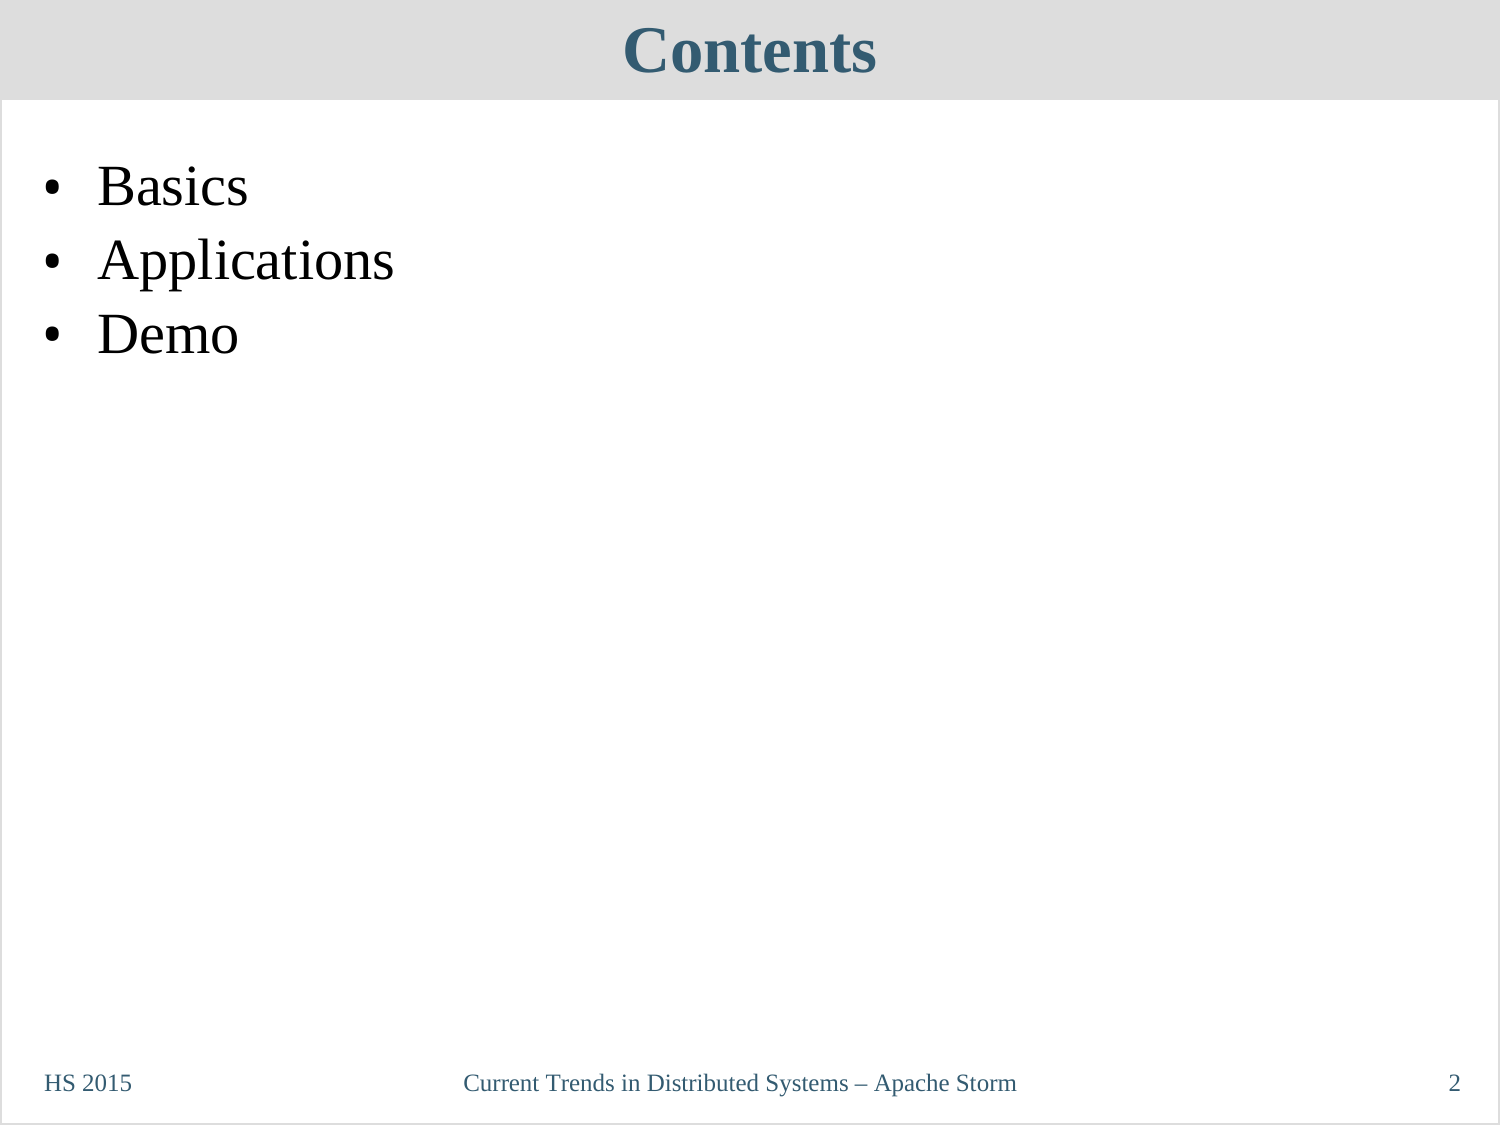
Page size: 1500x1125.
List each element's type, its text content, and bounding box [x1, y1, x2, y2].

list Basics Applications Demo [26, 145, 1477, 1034]
text_box HS 2015 [29, 1058, 195, 1097]
text_box Current Trends in Distributed Systems – Apache Storm [300, 1058, 1201, 1107]
text_box <Nummer> [1375, 1058, 1477, 1097]
title Contents [0, 0, 1500, 100]
